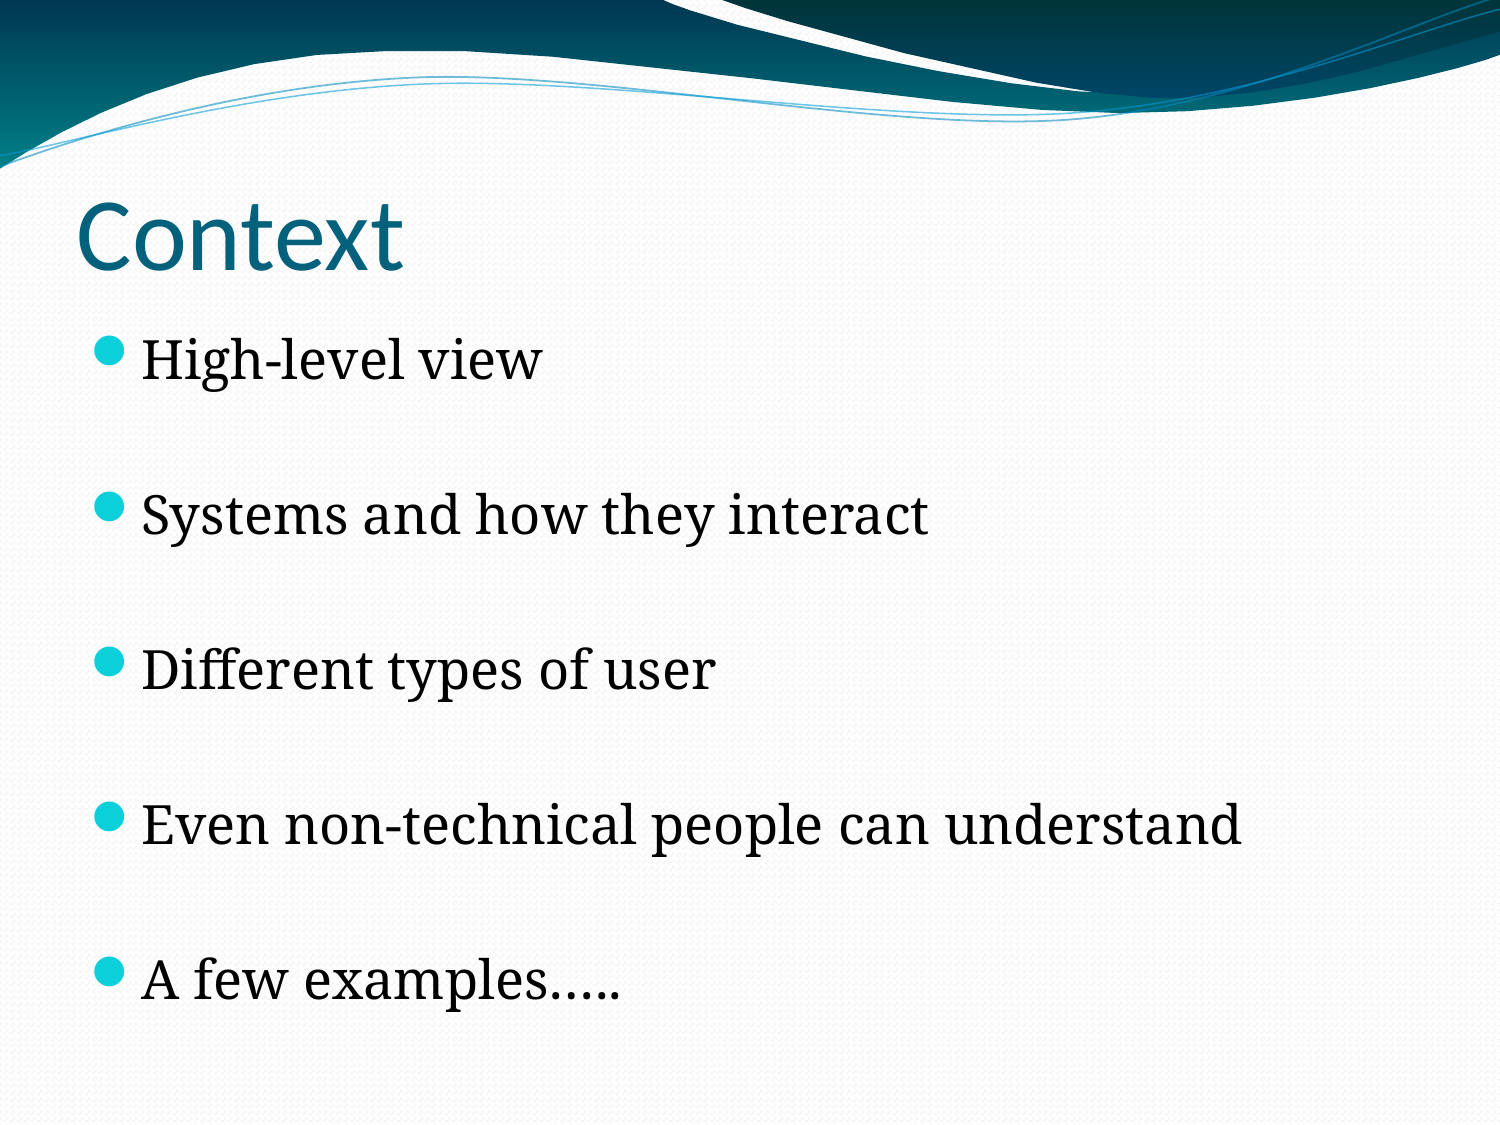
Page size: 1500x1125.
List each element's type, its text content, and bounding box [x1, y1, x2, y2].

title Context [76, 149, 1427, 292]
list High-level view Systems and how they interact Different types of user Even non-technical people can understand A few examples….. [75, 317, 1426, 1038]
